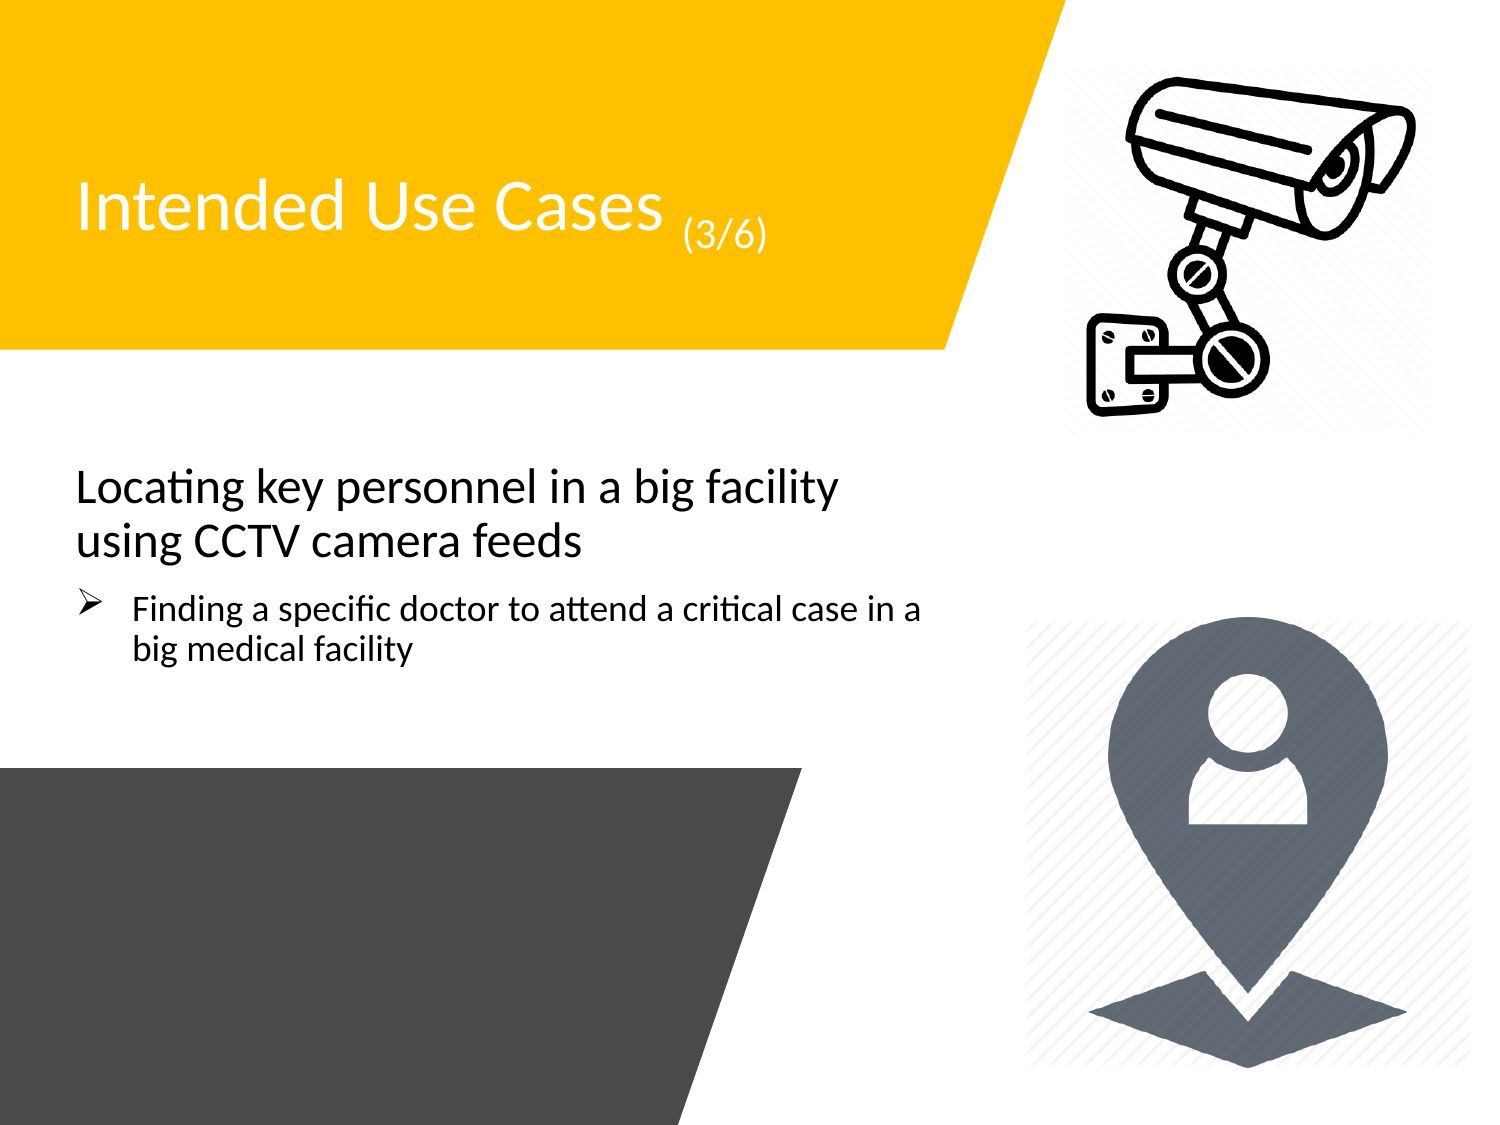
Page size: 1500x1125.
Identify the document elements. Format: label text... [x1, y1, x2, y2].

text_box [0, 0, 1066, 350]
list Locating key personnel in a big facility using CCTV camera feeds Finding a specific doctor to attend a critical case in a big medical facility [60, 452, 938, 700]
picture [1022, 617, 1473, 1068]
text_box [0, 768, 802, 1125]
picture [1060, 62, 1435, 437]
title Intended Use Cases (3/6) [60, 149, 977, 256]
